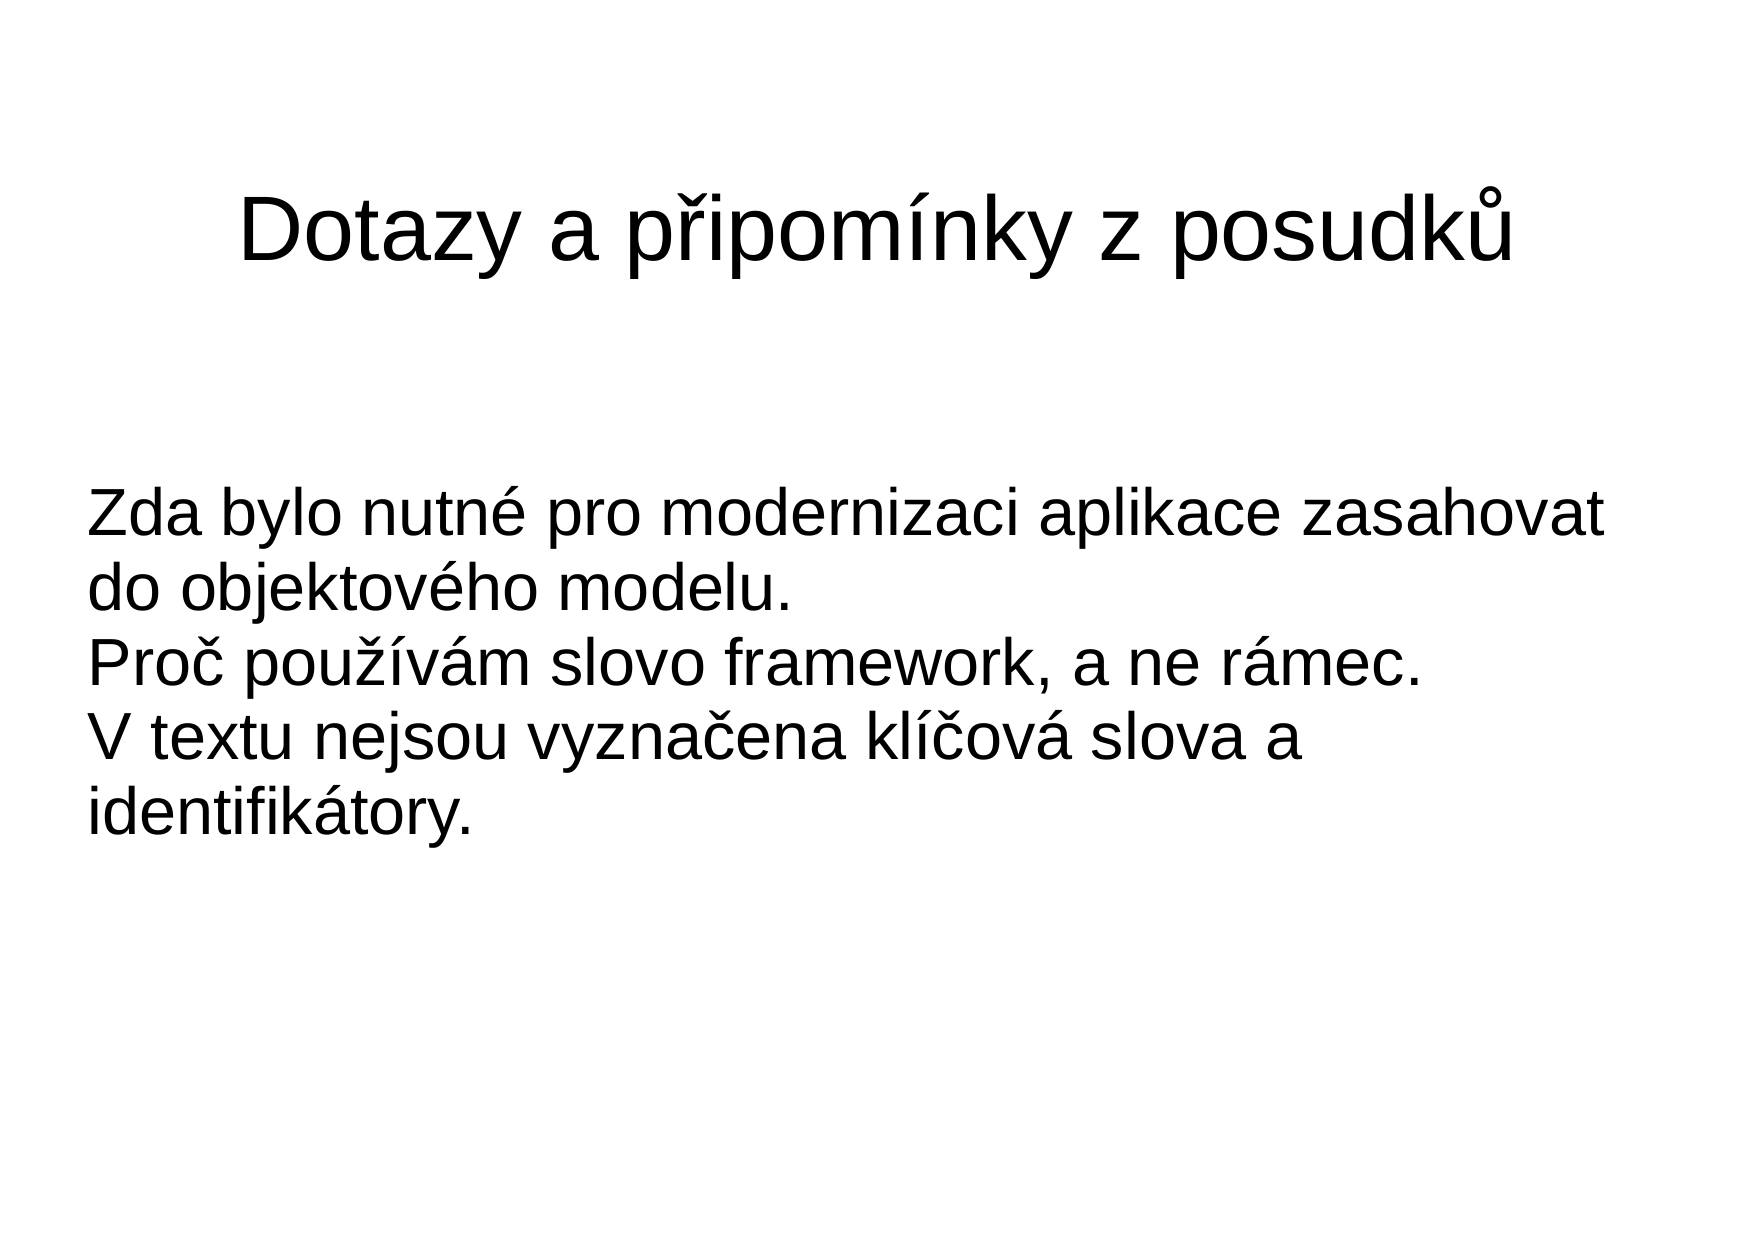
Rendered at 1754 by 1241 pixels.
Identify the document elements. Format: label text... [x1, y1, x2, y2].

title Dotazy a připomínky z posudků [88, 132, 1668, 325]
subtitle Zda bylo nutné pro modernizaci aplikace zasahovat do objektového modelu. Proč používám slovo framework, a ne rámec. V textu nejsou vyznačena klíčová slova a identifikátory. [87, 297, 1667, 1102]
